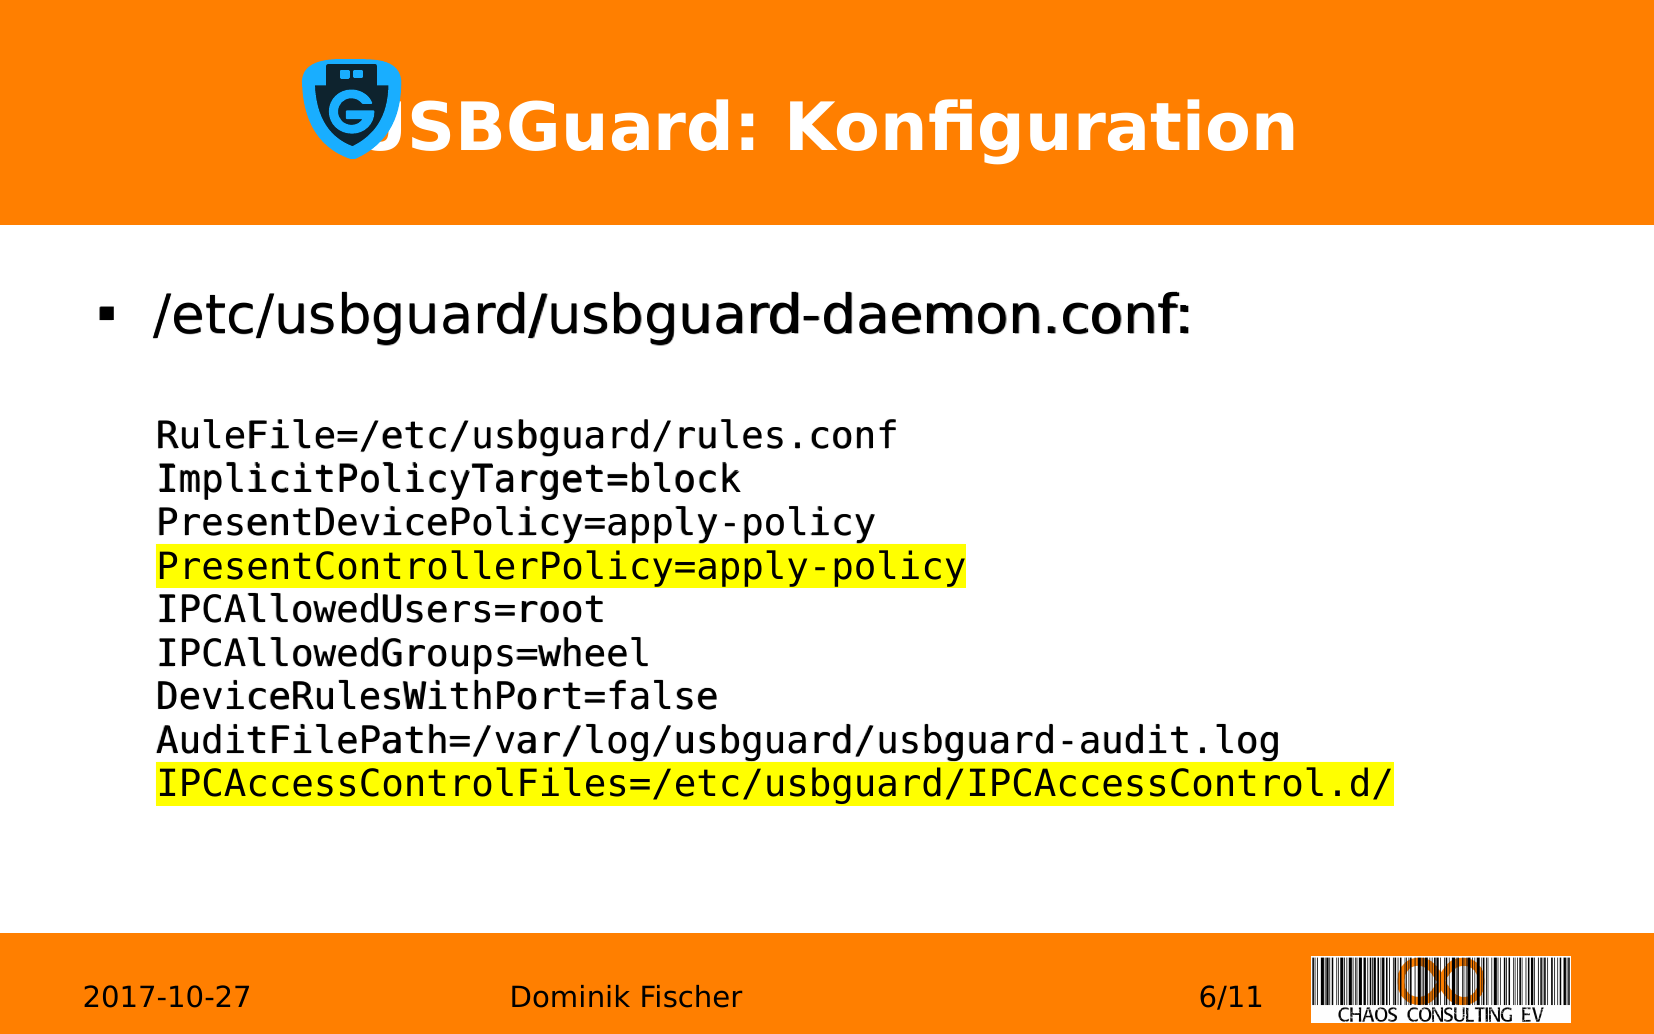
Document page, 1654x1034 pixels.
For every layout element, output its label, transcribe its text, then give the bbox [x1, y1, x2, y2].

list /etc/usbguard/usbguard-daemon.conf: RuleFile=/etc/usbguard/rules.conf ImplicitPolicyTarget=block PresentDevicePolicy=apply-policy PresentControllerPolicy=apply-policy IPCAllowedUsers=root IPCAllowedGroups=wheel DeviceRulesWithPort=false AuditFilePath=/var/log/usbguard/usbguard-audit.log IPCAccessControlFiles=/etc/usbguard/IPCAccessControl.d/ [82, 283, 1571, 883]
title USBGuard: Konfiguration [82, 41, 1571, 214]
picture [301, 59, 402, 159]
picture [1311, 956, 1571, 1023]
